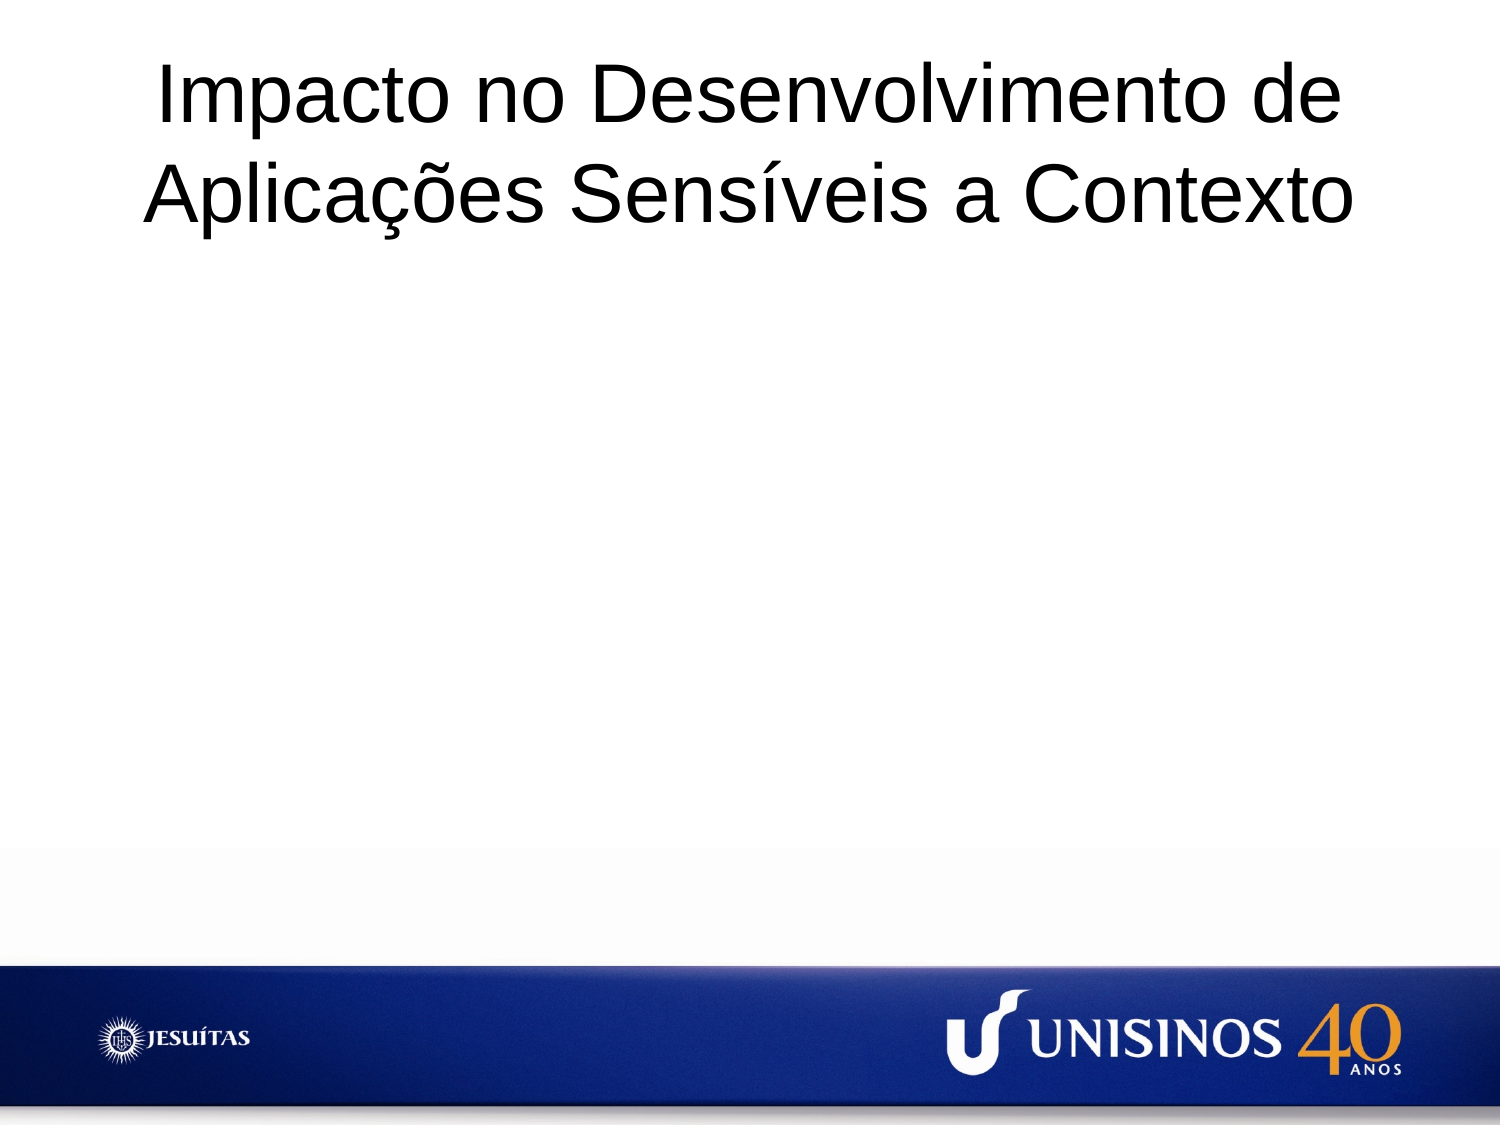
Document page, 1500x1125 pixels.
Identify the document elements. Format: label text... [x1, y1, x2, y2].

picture [0, 848, 1500, 1125]
title Impacto no Desenvolvimento de Aplicações Sensíveis a Contexto [75, 31, 1426, 247]
